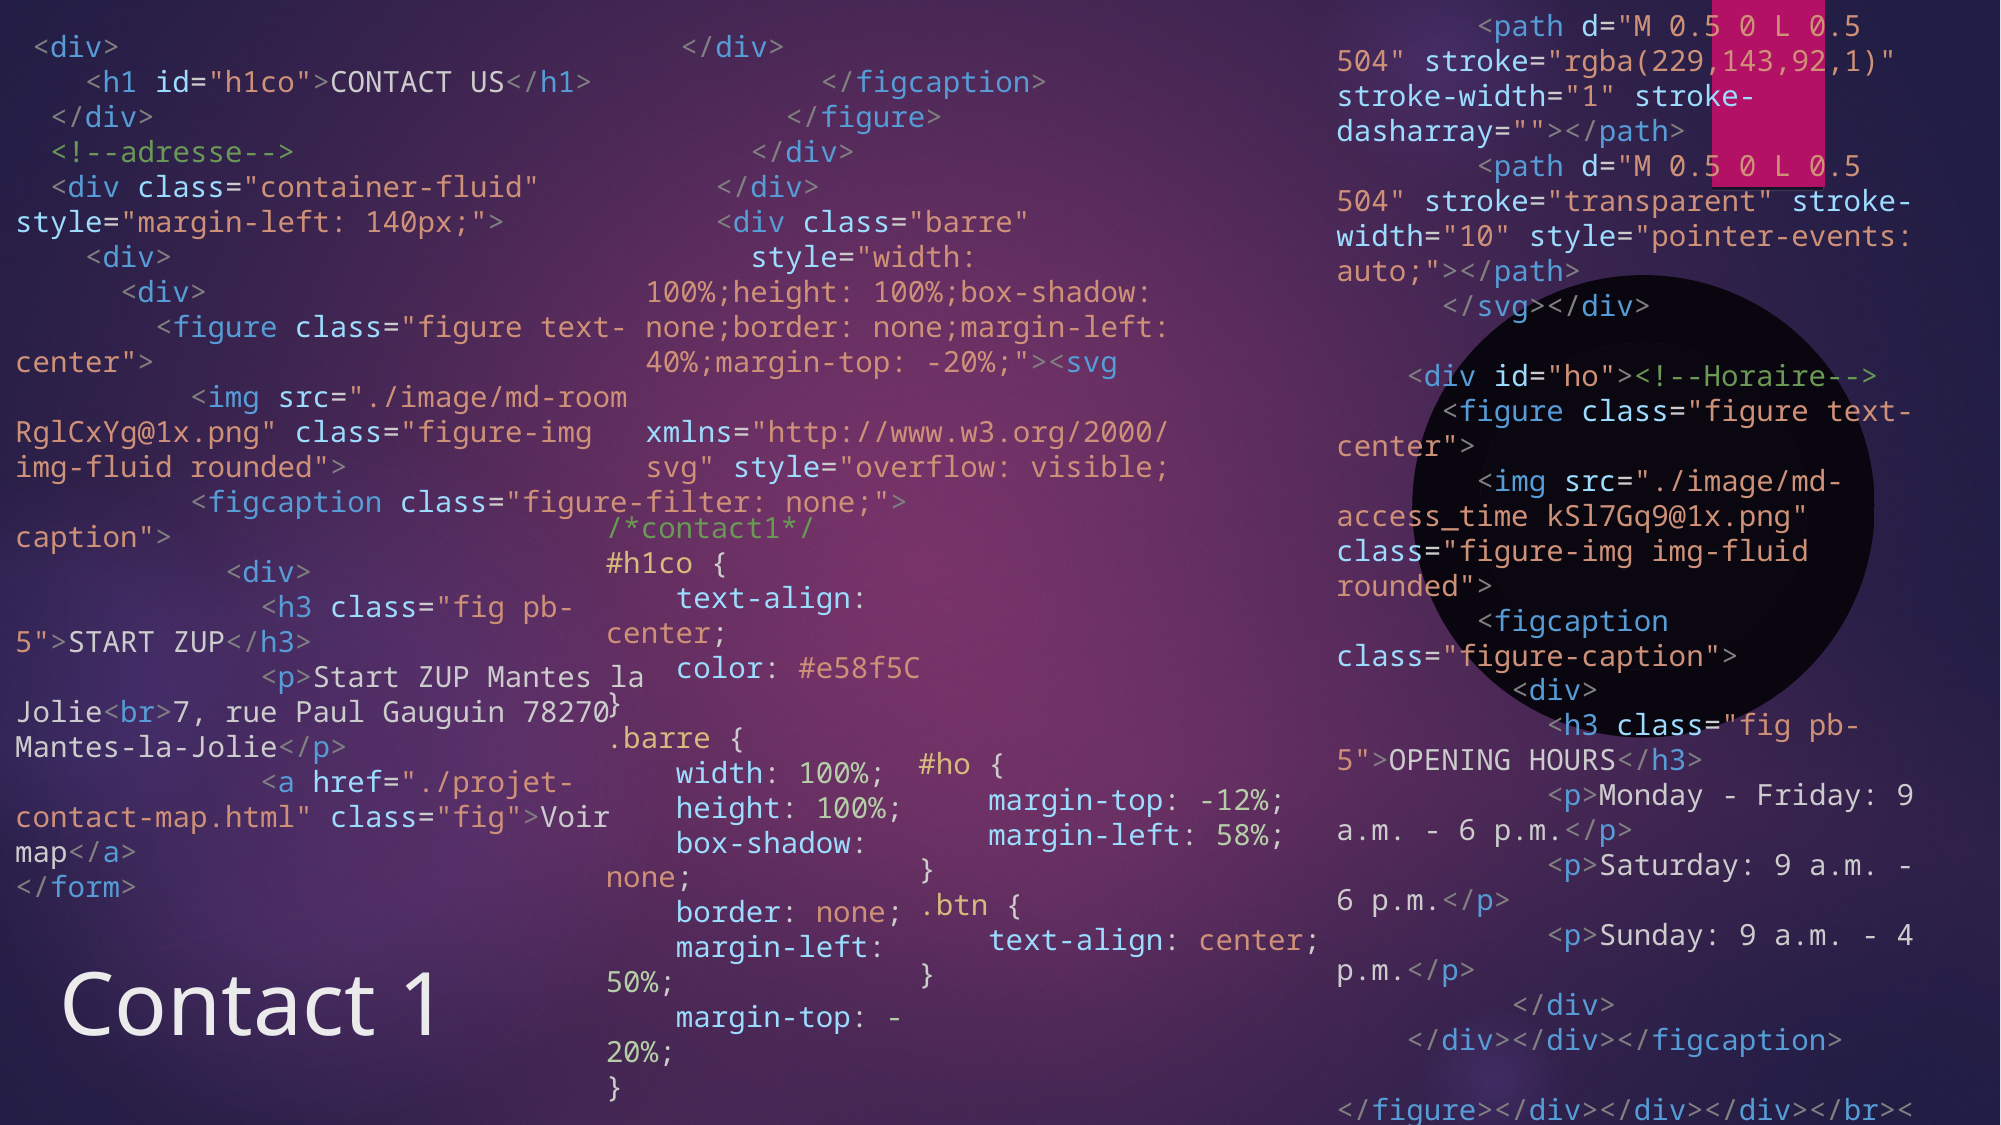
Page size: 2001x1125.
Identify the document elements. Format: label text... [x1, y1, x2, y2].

text_box /*contact1*/ #h1co { text-align: center; color: #e58f5C } .barre { width: 100%; height: 100%; box-shadow: none; border: none; margin-left: 50%; margin-top: -20%; } [590, 501, 949, 1118]
text_box #ho { margin-top: -12%; margin-left: 58%; } .btn { text-align: center; } [903, 738, 1520, 1001]
title Contact 1 [44, 940, 525, 1062]
text_box <path d="M 0.5 0 L 0.5 504" stroke="rgba(229,143,92,1)" stroke-width="1" stroke-dasharray=""></path> <path d="M 0.5 0 L 0.5 504" stroke="transparent" stroke-width="10" style="pointer-events: auto;"></path> </svg></div> <div id="ho"><!--Horaire--> <figure class="figure text-center"> <img src="./image/md-access_time kSl7Gq9@1x.png" class="figure-img img-fluid rounded"> <figcaption class="figure-caption"> <div> <h3 class="fig pb-5">OPENING HOURS</h3> <p>Monday - Friday: 9 a.m. - 6 p.m.</p> <p>Saturday: 9 a.m. - 6 p.m.</p> <p>Sunday: 9 a.m. - 4 p.m.</p> </div> </div></div></figcaption> </figure></div></div></div></br></br> </br> [1321, 0, 1939, 1125]
text_box </div> </figcaption> </figure> </div> </div> <div class="barre" style="width: 100%;height: 100%;box-shadow: none;border: none;margin-left: 40%;margin-top: -20%;"><svg xmlns="http://www.w3.org/2000/svg" style="overflow: visible; filter: none;"> [630, 21, 1189, 567]
text_box <div> <h1 id="h1co">CONTACT US</h1> </div> <!--adresse--> <div class="container-fluid" style="margin-left: 140px;"> <div> <div> <figure class="figure text-center"> <img src="./image/md-room RglCxYg@1x.png" class="figure-img img-fluid rounded"> <figcaption class="figure-caption"> <div> <h3 class="fig pb-5">START ZUP</h3> <p>Start ZUP Mantes la Jolie<br>7, rue Paul Gauguin 78270 Mantes-la-Jolie</p> <a href="./projet-contact-map.html" class="fig">Voir map</a> </form> [0, 21, 630, 1001]
